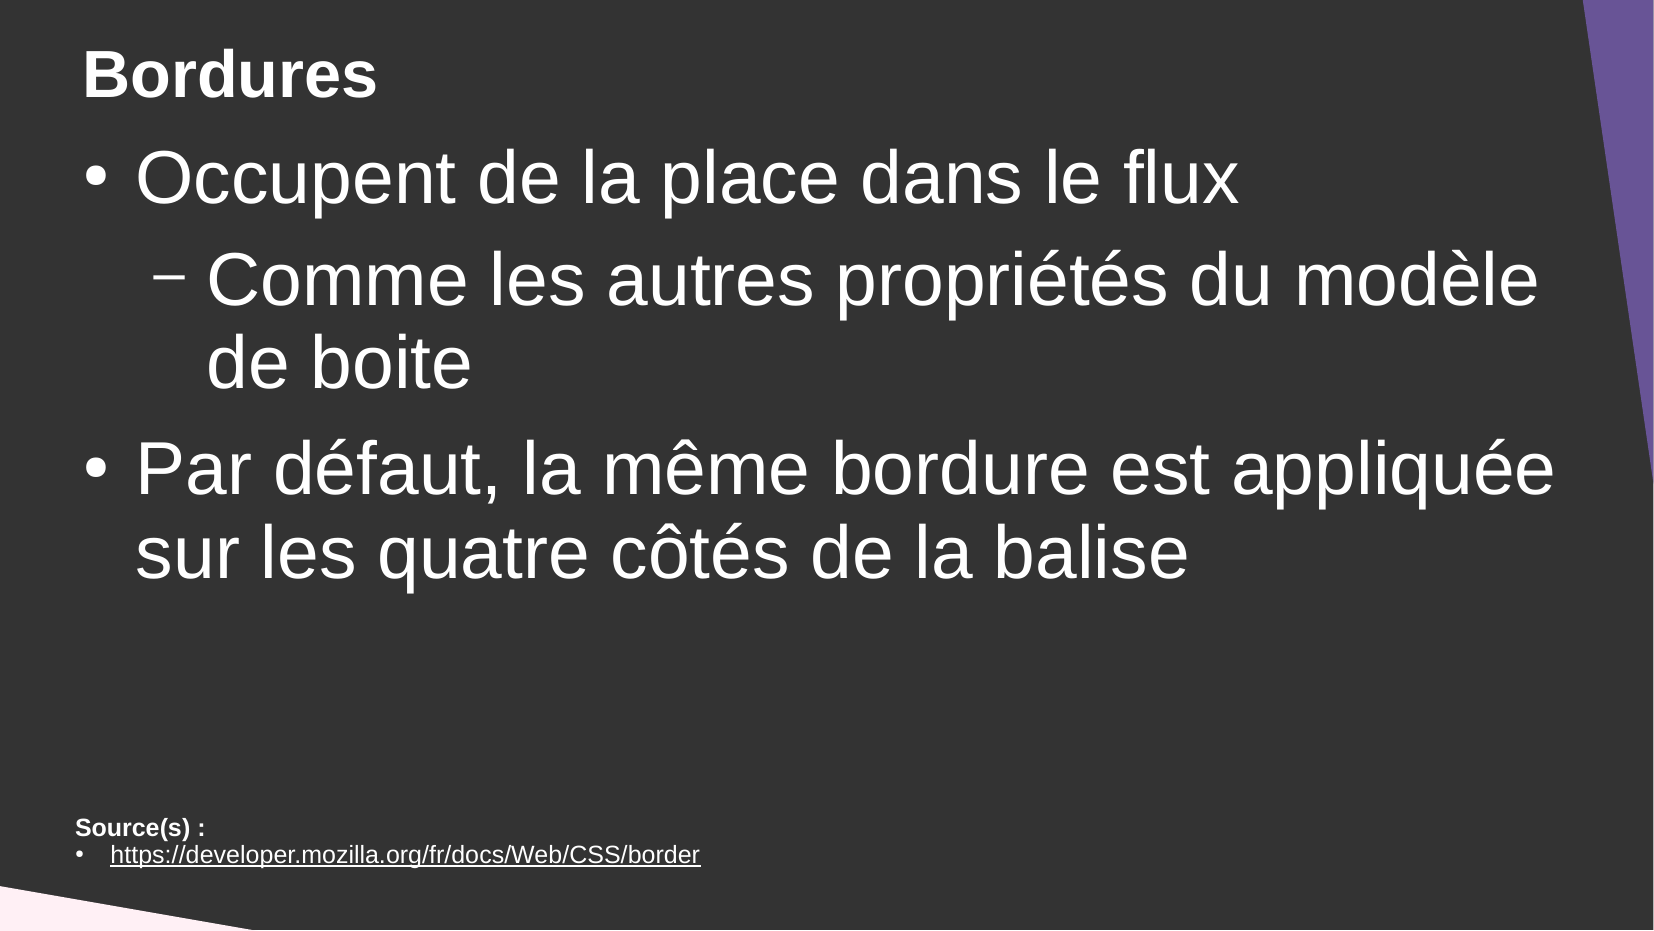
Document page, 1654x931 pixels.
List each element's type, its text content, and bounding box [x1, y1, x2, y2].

text_box [1582, 0, 1654, 488]
title Bordures [82, 37, 1571, 112]
text_box [0, 886, 258, 931]
list Occupent de la place dans le flux Comme les autres propriétés du modèle de boite Par défaut, la même bordure est appliquée sur les quatre côtés de la balise [64, 135, 1604, 683]
text_box Source(s) : https://developer.mozilla.org/fr/docs/Web/CSS/border [60, 805, 1546, 913]
